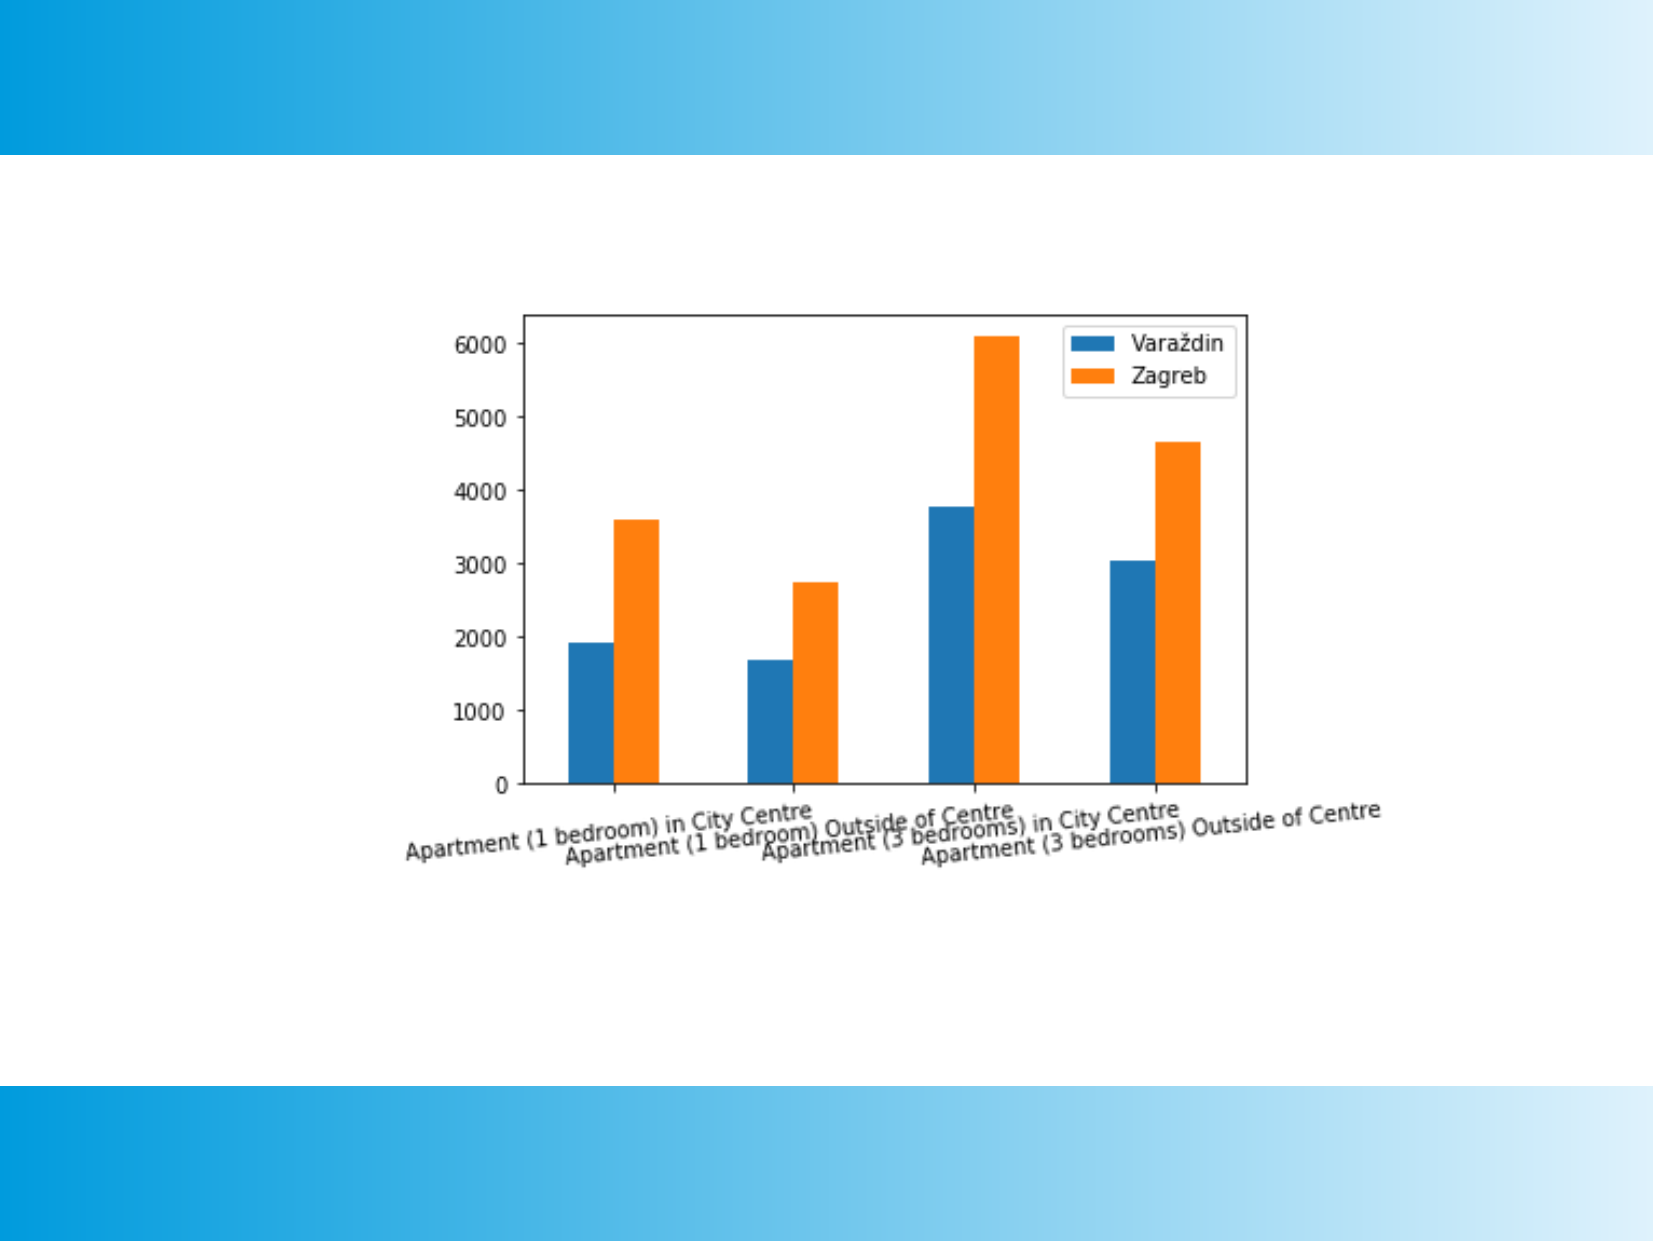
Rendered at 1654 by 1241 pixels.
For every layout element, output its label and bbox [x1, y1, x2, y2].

picture [390, 300, 1404, 886]
